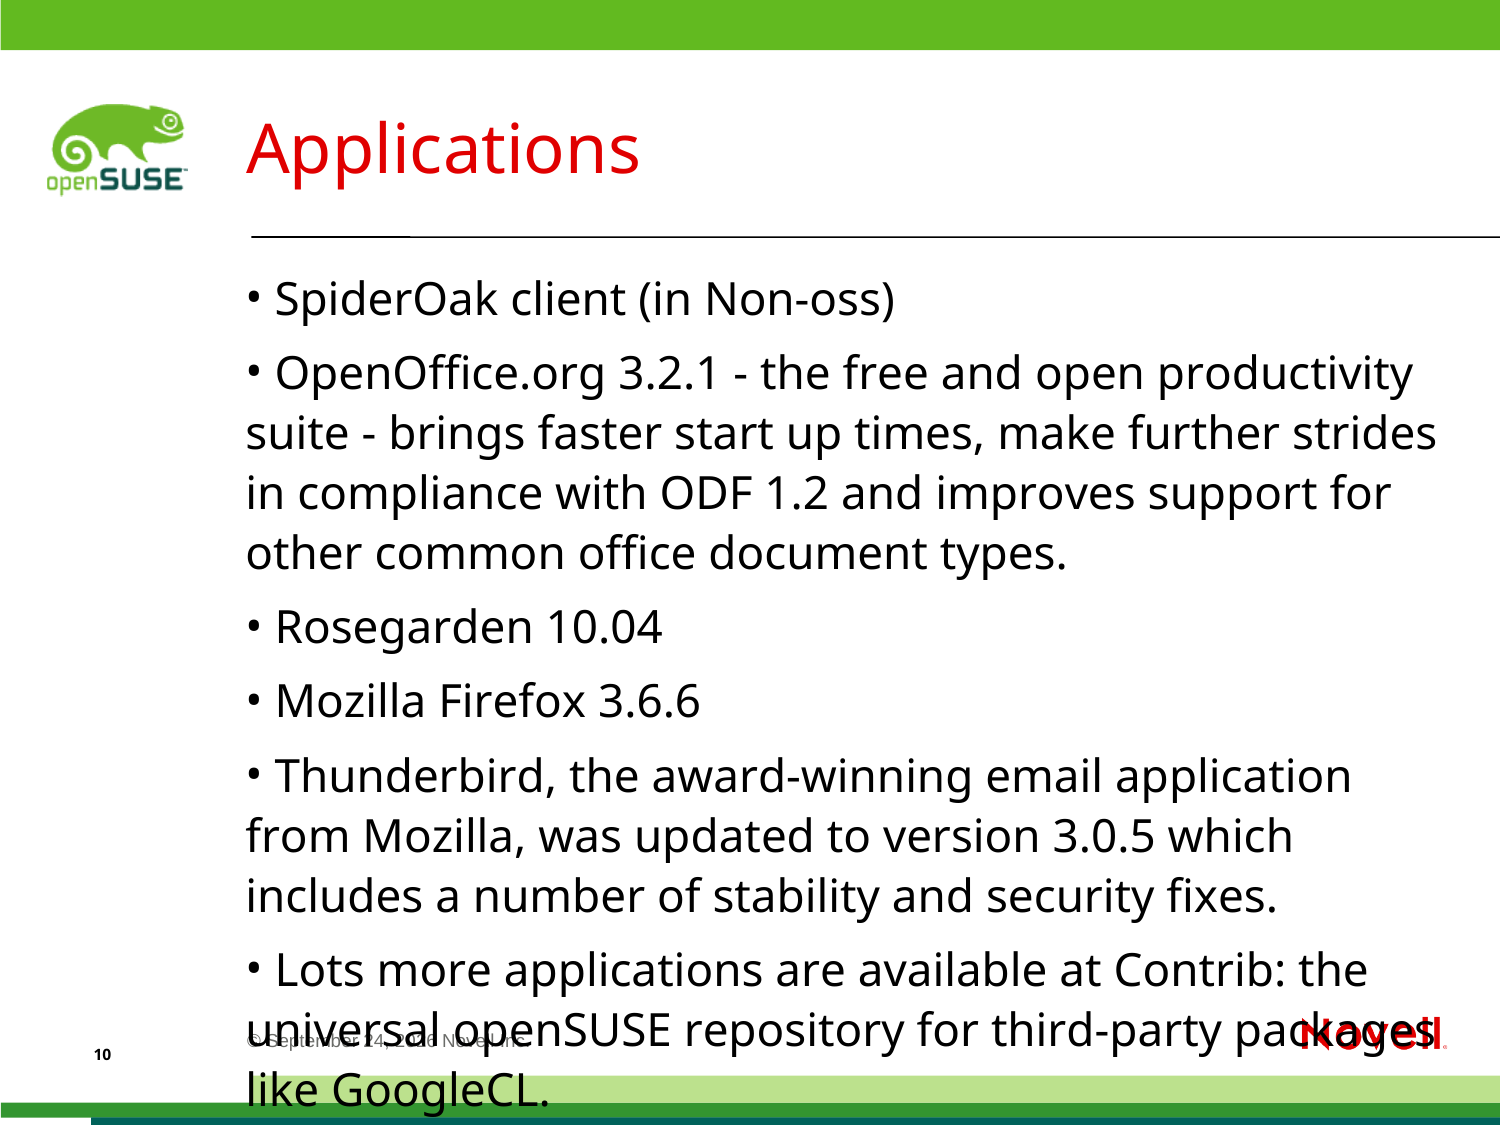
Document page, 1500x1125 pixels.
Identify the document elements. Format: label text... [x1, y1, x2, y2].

picture [47, 104, 188, 197]
picture [1295, 1011, 1453, 1056]
picture [1366, 1024, 1379, 1043]
list SpiderOak client (in Non-oss) OpenOffice.org 3.2.1 - the free and open productivity suite - brings faster start up times, make further strides in compliance with ODF 1.2 and improves support for other common office document types. Rosegarden 10.04 Mozilla Firefox 3.6.6 Thunderbird, the award-winning email application from Mozilla, was updated to version 3.0.5 which includes a number of stability and security fixes. Lots more applications are available at Contrib: the universal openSUSE repository for third-party packages like GoogleCL. [245, 267, 1458, 1010]
title Applications [246, 109, 1409, 190]
